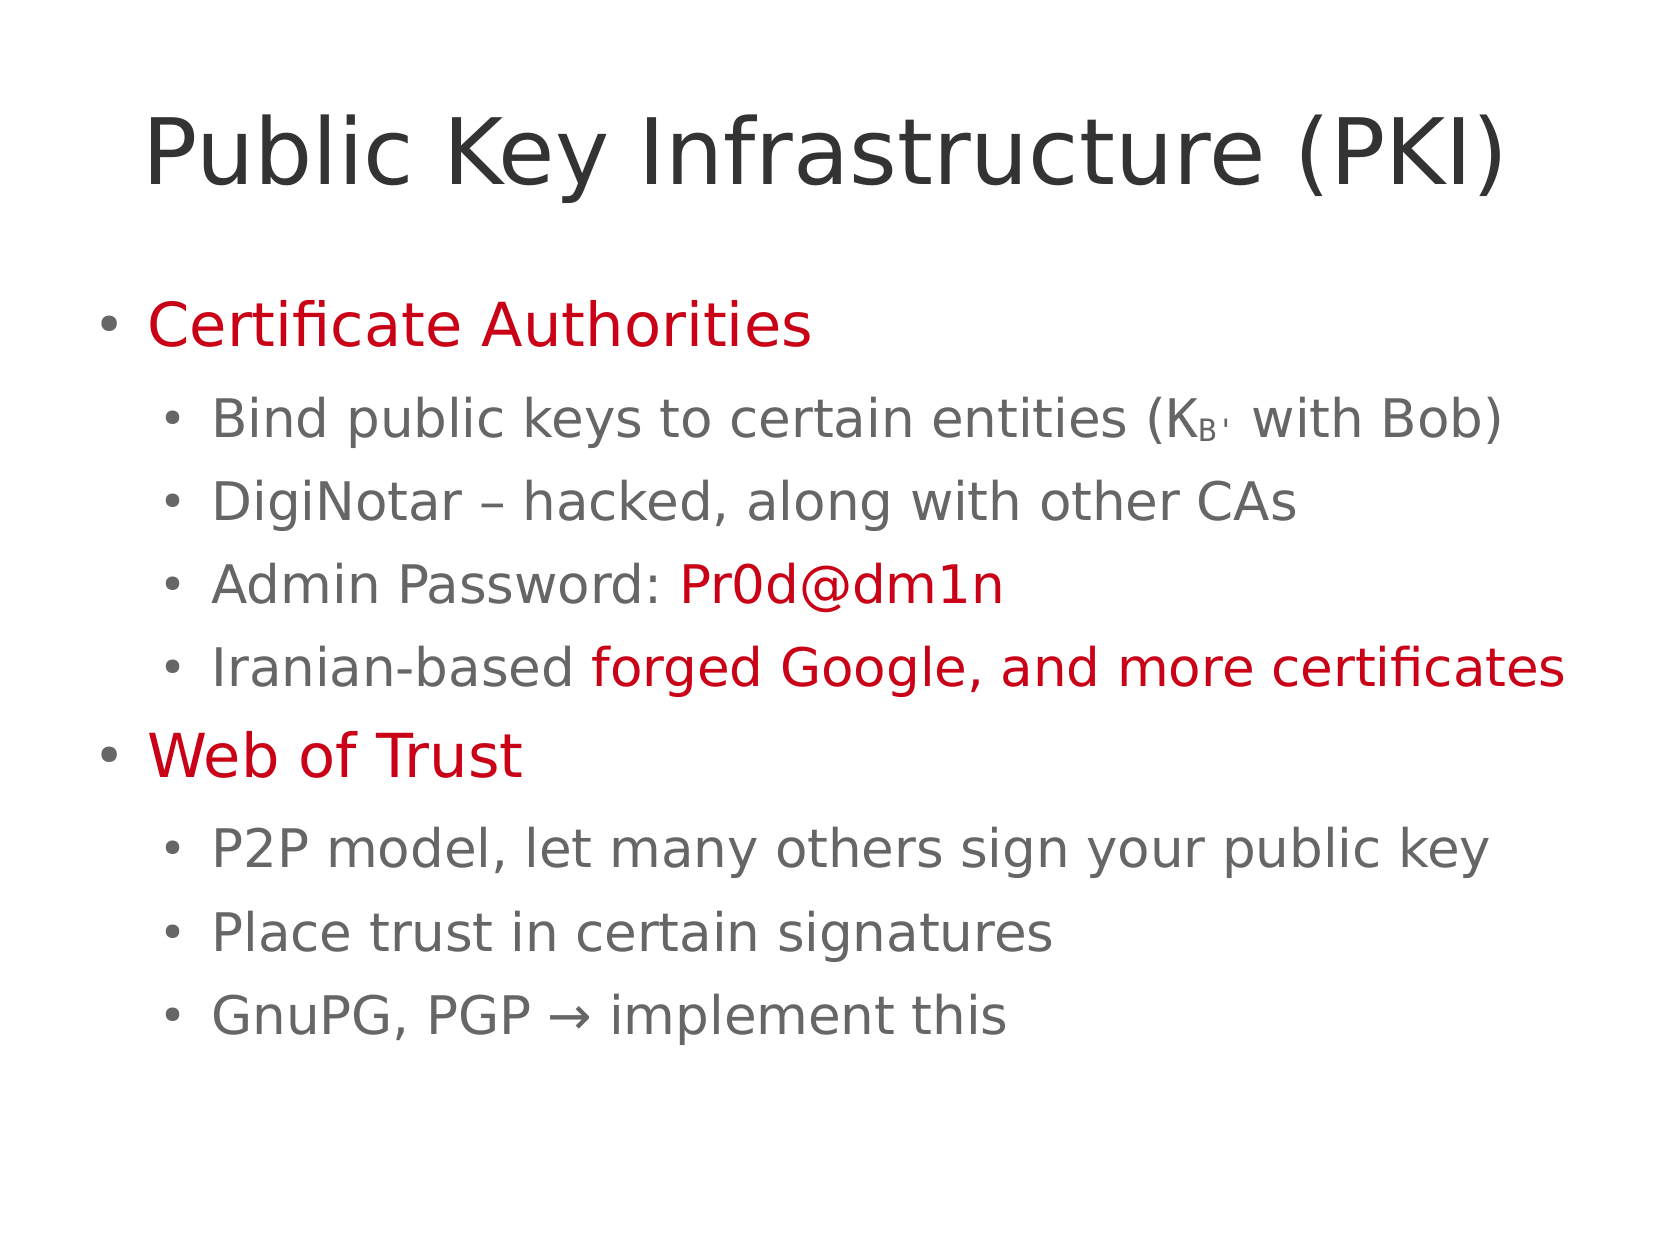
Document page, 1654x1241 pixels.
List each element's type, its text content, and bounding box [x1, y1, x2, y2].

title Public Key Infrastructure (PKI) [82, 56, 1571, 250]
list Certificate Authorities Bind public keys to certain entities (KB' with Bob) DigiNotar – hacked, along with other CAs Admin Password: Pr0d@dm1n Iranian-based forged Google, and more certificates Web of Trust P2P model, let many others sign your public key Place trust in certain signatures GnuPG, PGP → implement this [82, 290, 1571, 1109]
